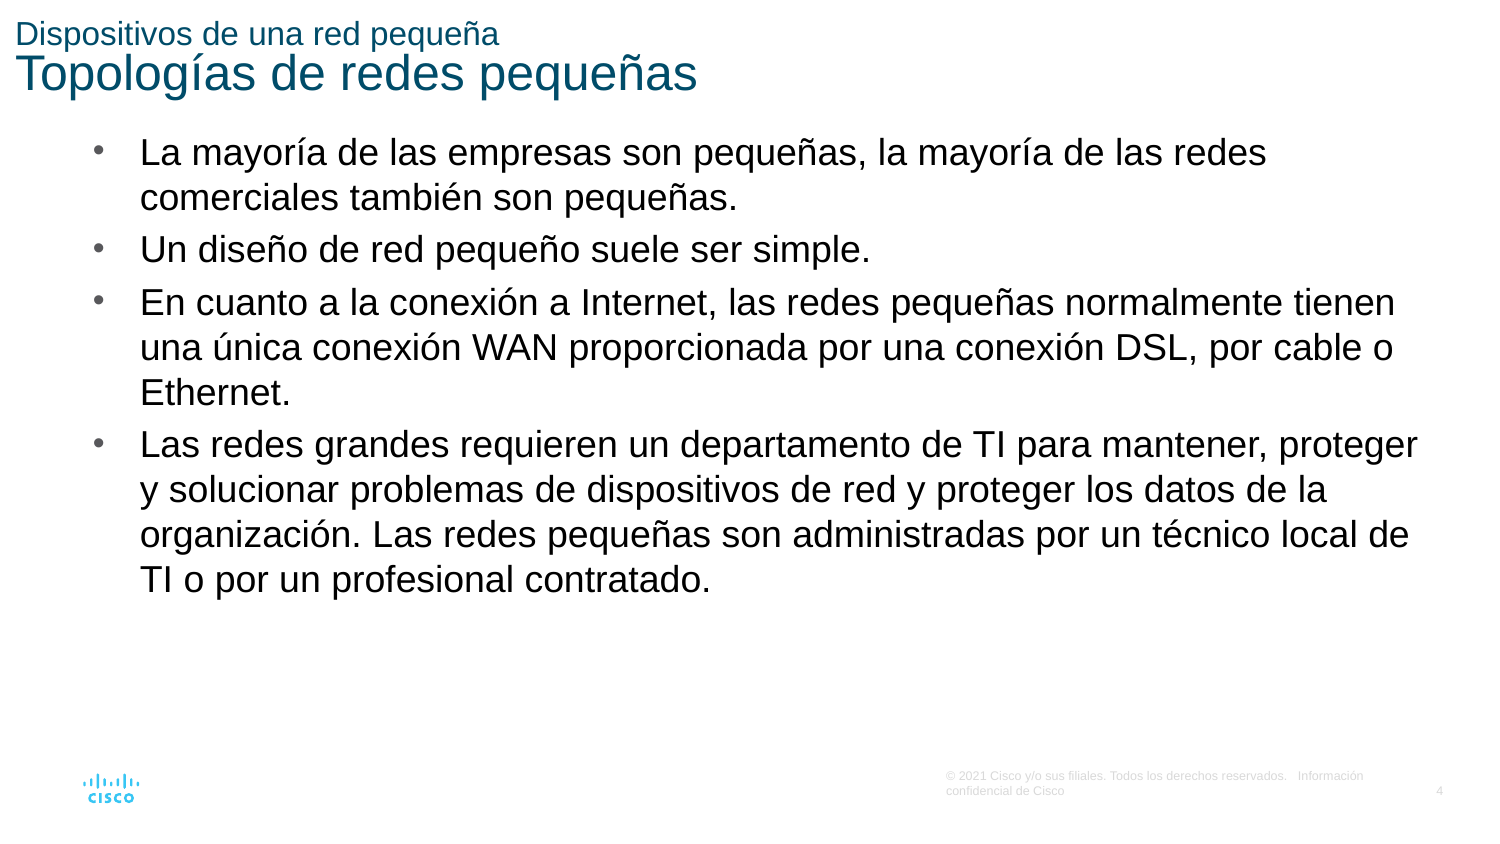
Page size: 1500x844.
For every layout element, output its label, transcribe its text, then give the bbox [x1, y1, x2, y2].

title Dispositivos de una red pequeña Topologías de redes pequeñas [0, 0, 1369, 121]
list La mayoría de las empresas son pequeñas, la mayoría de las redes comerciales también son pequeñas. Un diseño de red pequeño suele ser simple. En cuanto a la conexión a Internet, las redes pequeñas normalmente tienen una única conexión WAN proporcionada por una conexión DSL, por cable o Ethernet. Las redes grandes requieren un departamento de TI para mantener, proteger y solucionar problemas de dispositivos de red y proteger los datos de la organización. Las redes pequeñas son administradas por un técnico local de TI o por un profesional contratado. [77, 120, 1437, 726]
